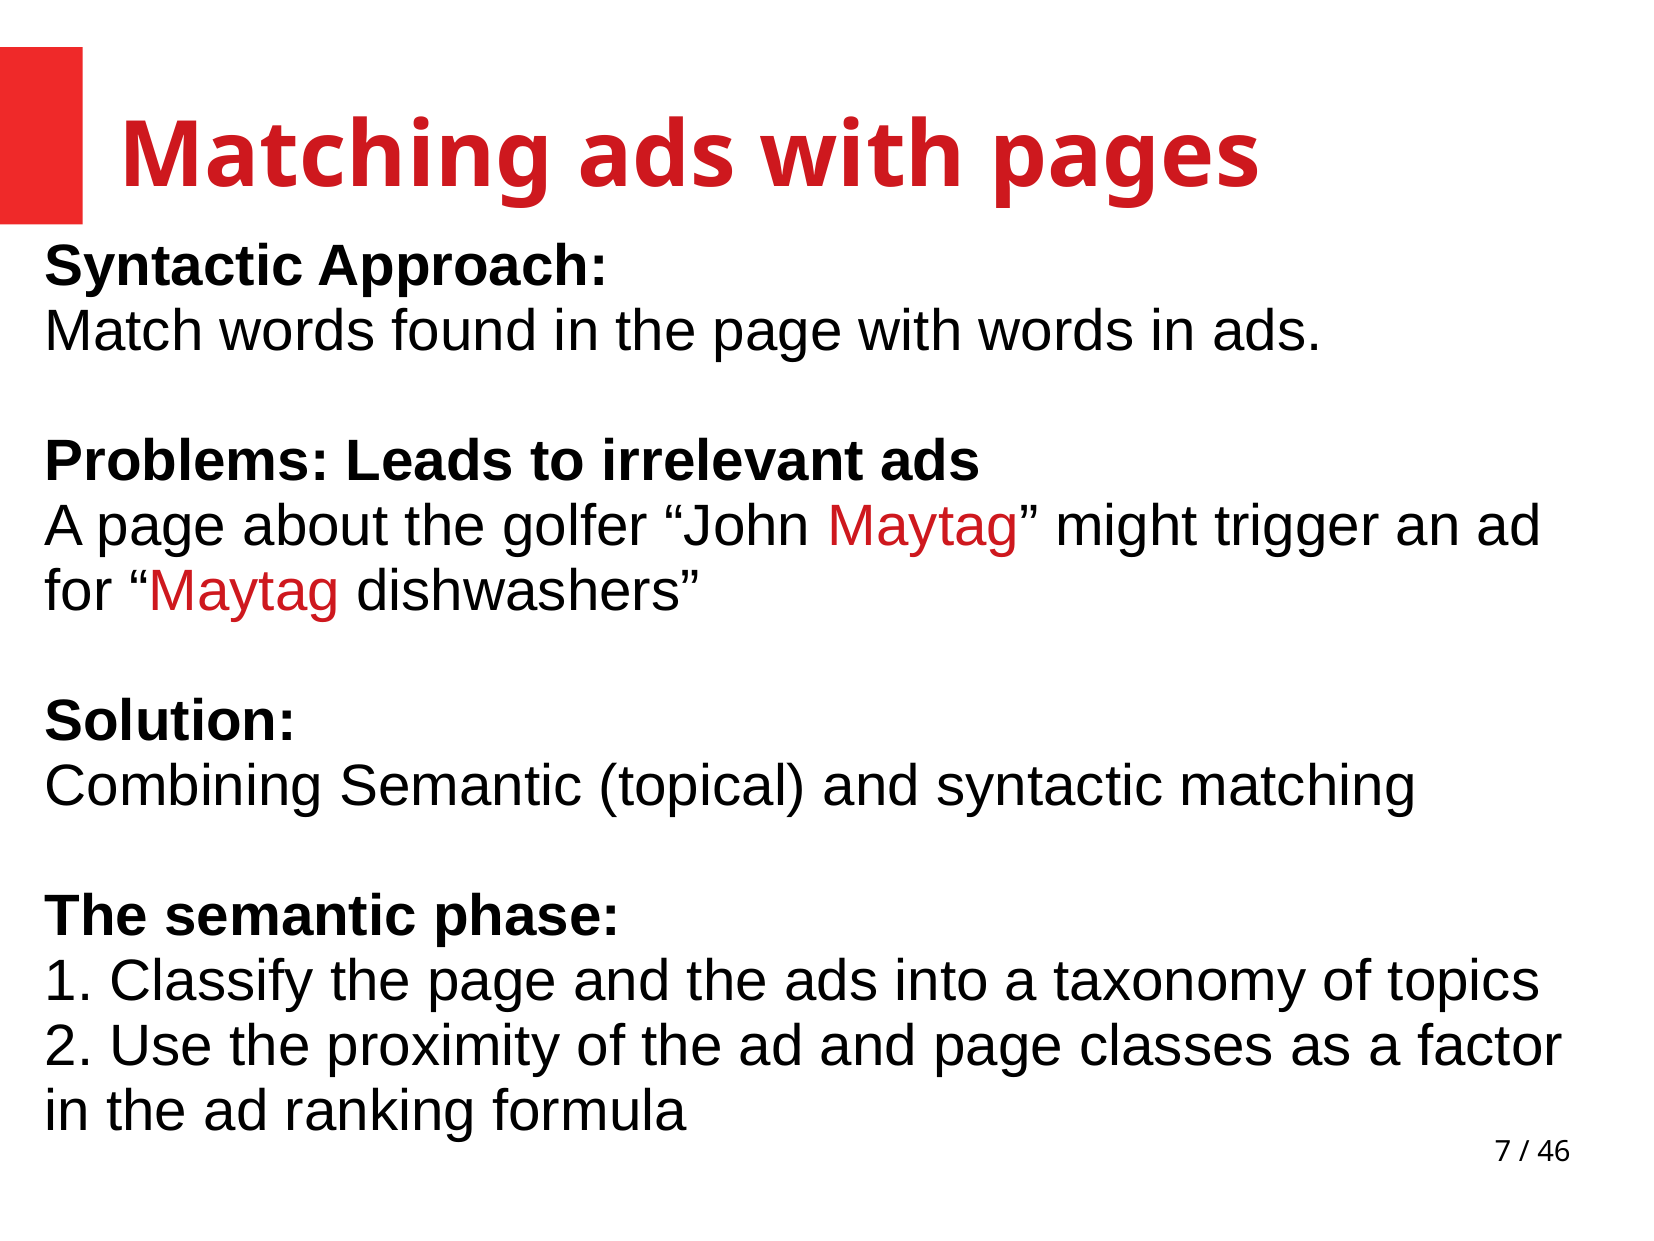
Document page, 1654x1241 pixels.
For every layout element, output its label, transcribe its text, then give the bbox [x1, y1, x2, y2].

title Matching ads with pages [118, 49, 1571, 225]
text_box Syntactic Approach: Match words found in the page with words in ads. Problems: Leads to irrelevant ads A page about the golfer “John Maytag” might trigger an ad for “Maytag dishwashers” Solution: Combining Semantic (topical) and syntactic matching The semantic phase: 1. Classify the page and the ads into a taxonomy of topics 2. Use the proximity of the ad and page classes as a factor in the ad ranking formula [30, 225, 1621, 1193]
